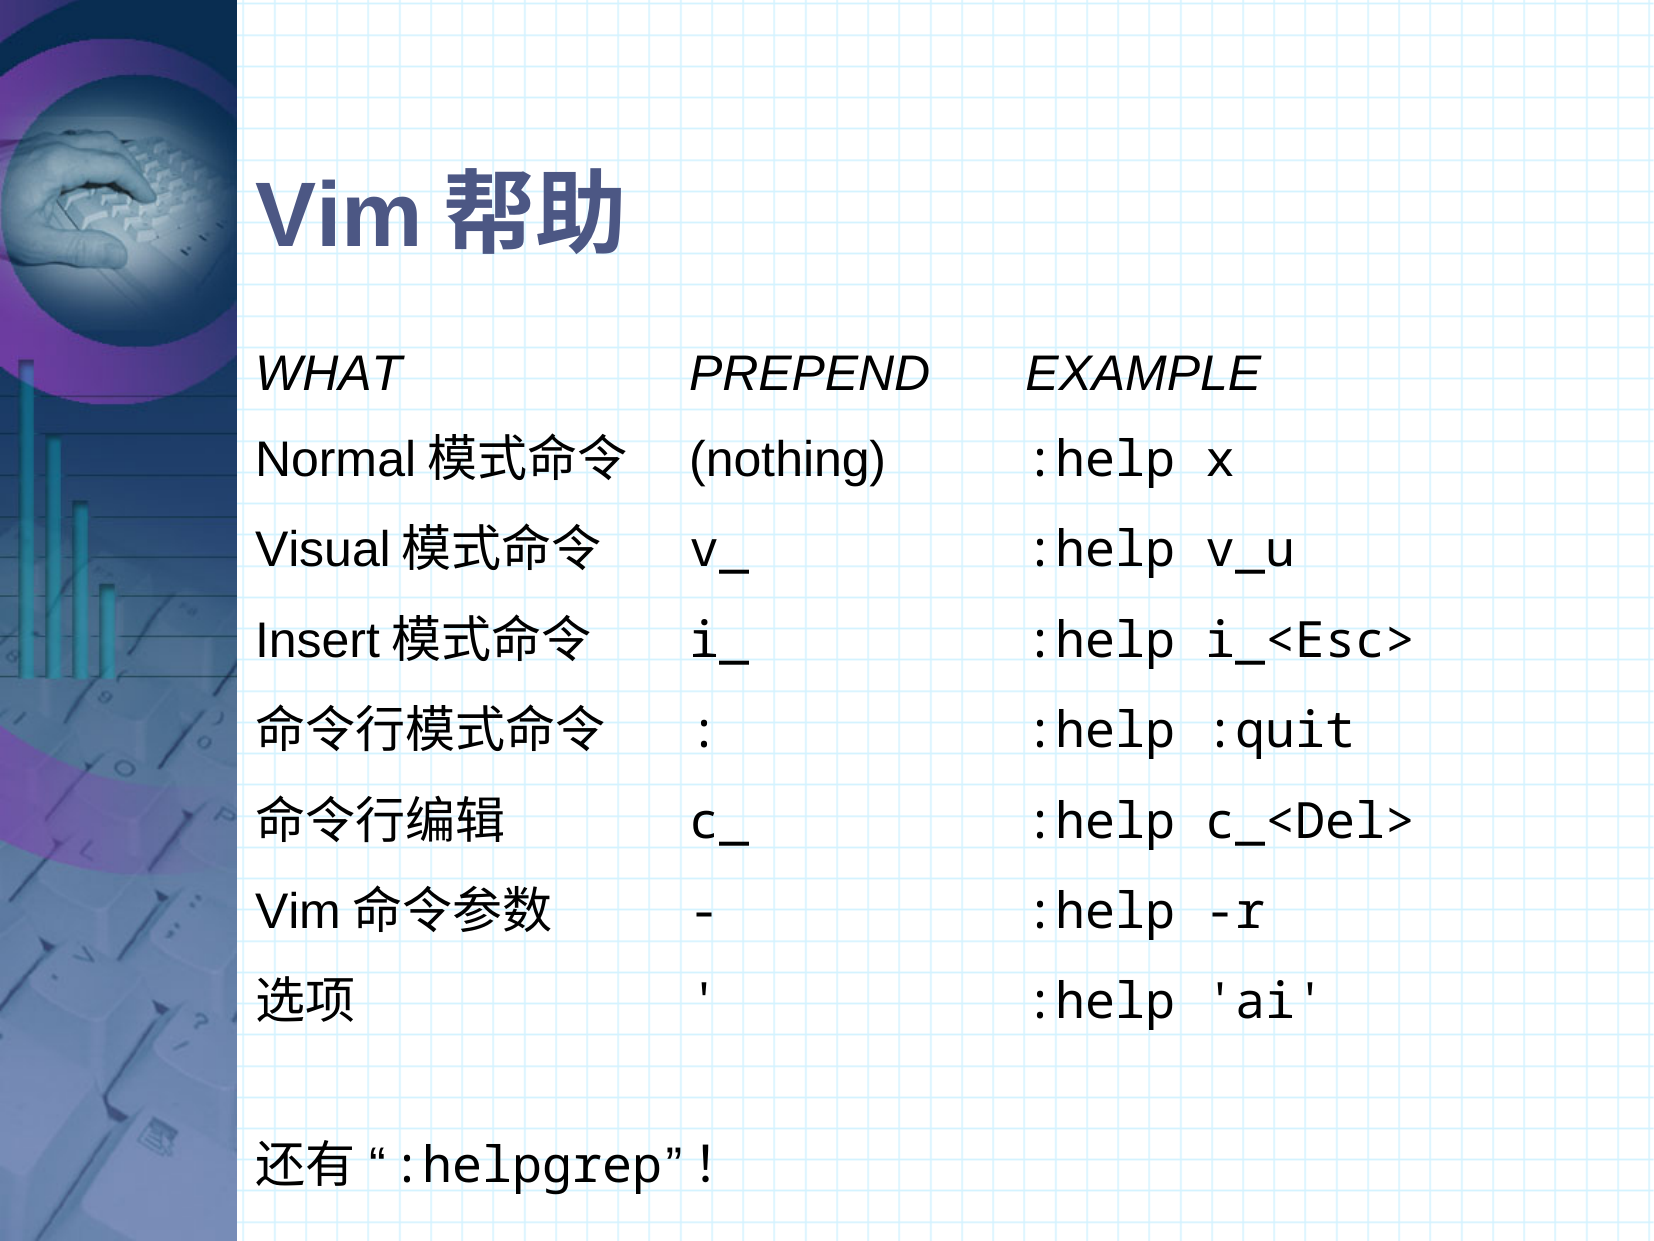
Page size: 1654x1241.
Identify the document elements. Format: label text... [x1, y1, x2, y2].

title Vim帮助 [254, 110, 1640, 303]
picture [0, 0, 1654, 1241]
list WHAT PREPEND EXAMPLE Normal模式命令 (nothing) :help x Visual模式命令 v_ :help v_u Insert模式命令 i_ :help i_<Esc> 命令行模式命令 : :help :quit 命令行编辑 c_ :help c_<Del> Vim命令参数 - :help -r 选项 ' :help 'ai' 还有 “ :helpgrep ”！ [254, 344, 1640, 1112]
